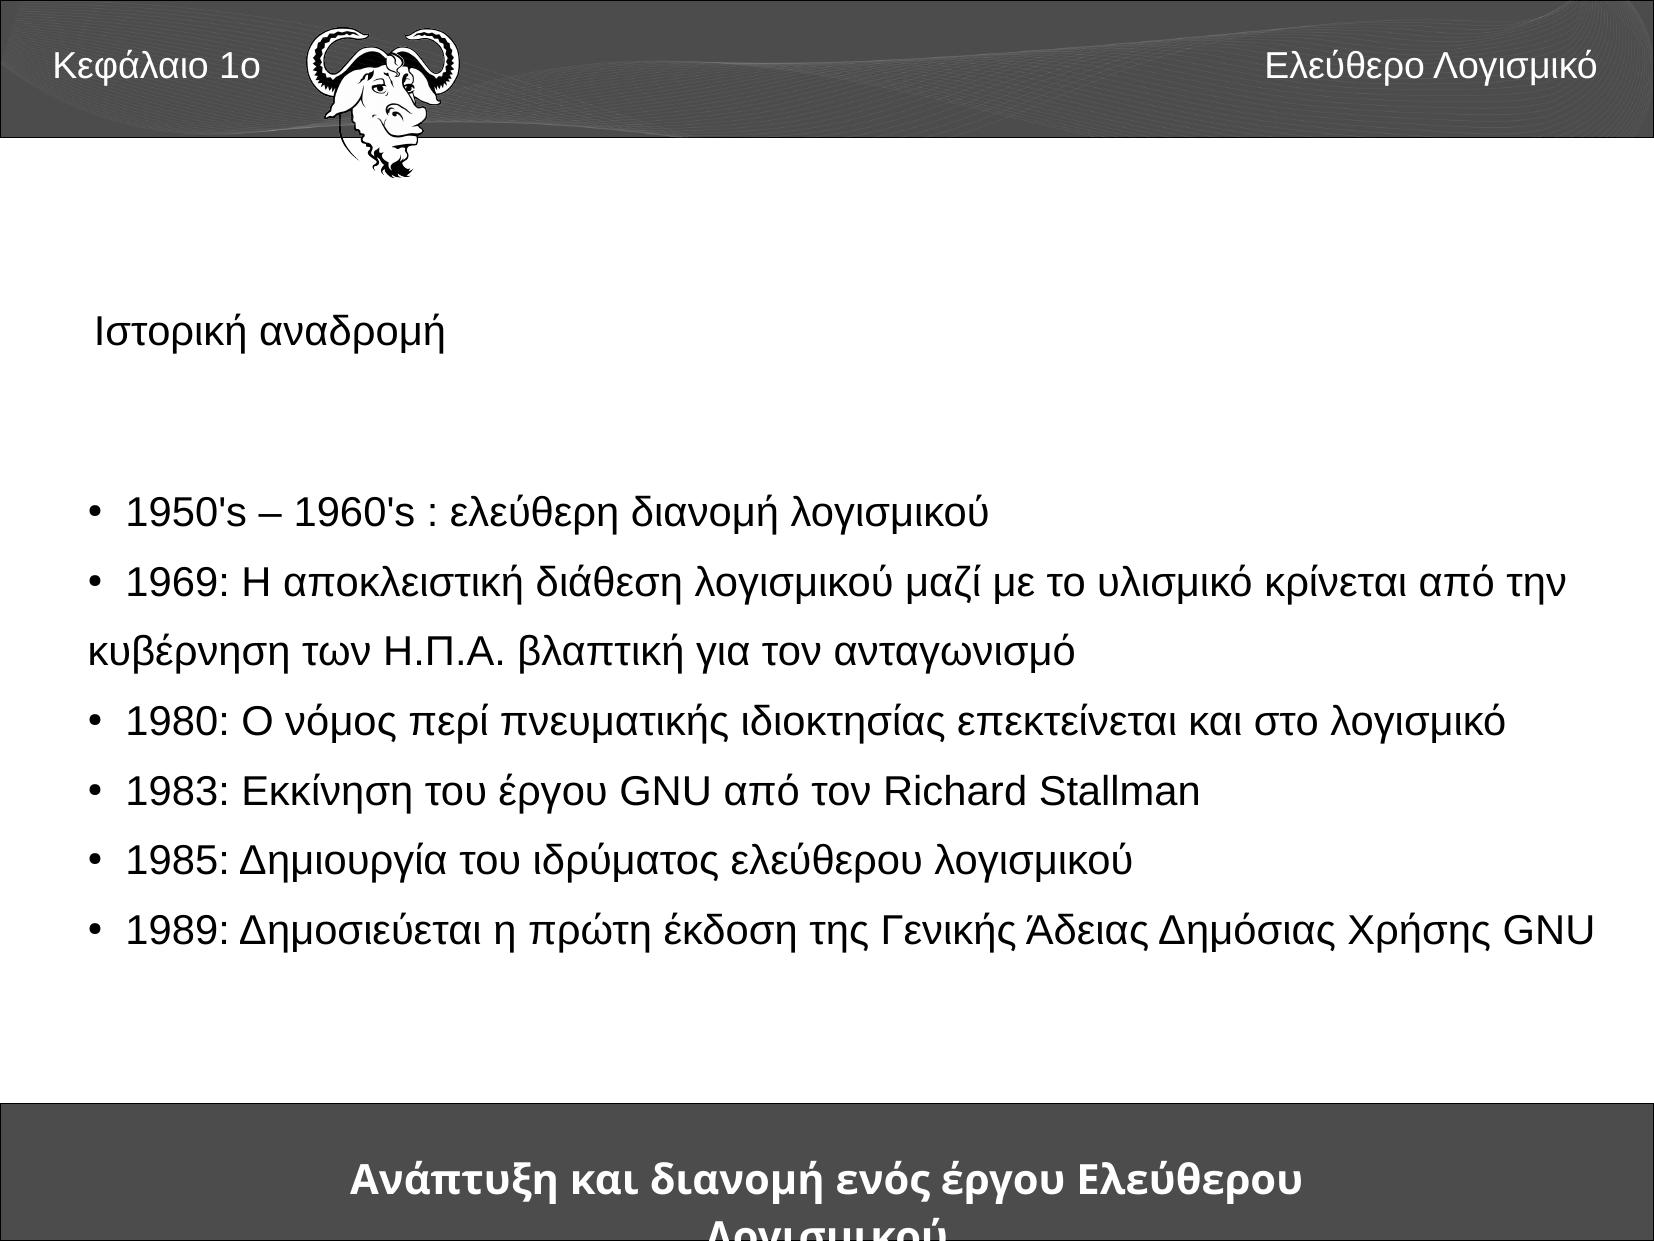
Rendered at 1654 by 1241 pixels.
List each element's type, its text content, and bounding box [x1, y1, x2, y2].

text_box [740, 1233, 750, 1241]
picture [0, 0, 1654, 197]
text_box Ανάπτυξη και διανομή ενός έργου Ελεύθερου Λογισμικού [243, 1142, 1410, 1207]
text_box Ιστορική αναδρομή [79, 300, 944, 362]
text_box [903, 1233, 913, 1241]
text_box [0, 1103, 1654, 1241]
text_box [715, 1227, 722, 1241]
text_box 1950's – 1960's : ελεύθερη διανομή λογισμικού 1969: Η αποκλειστική διάθεση λογισμικού μαζί με το υλισμικό κρίνεται από την κυβέρνηση των Η.Π.Α. βλαπτική για τον ανταγωνισμό 1980: Ο νόμος περί πνευματικής ιδιοκτησίας επεκτείνεται και στο λογισμικό 1983: Εκκίνηση του έργου GNU από τον Richard Stallman 1985: Δημιουργία του ιδρύματος ελεύθερου λογισμικού 1989: Δημοσιεύεται η πρώτη έκδοση της Γενικής Άδειας Δημόσιας Χρήσης GNU [72, 458, 1612, 938]
text_box [806, 1233, 816, 1241]
